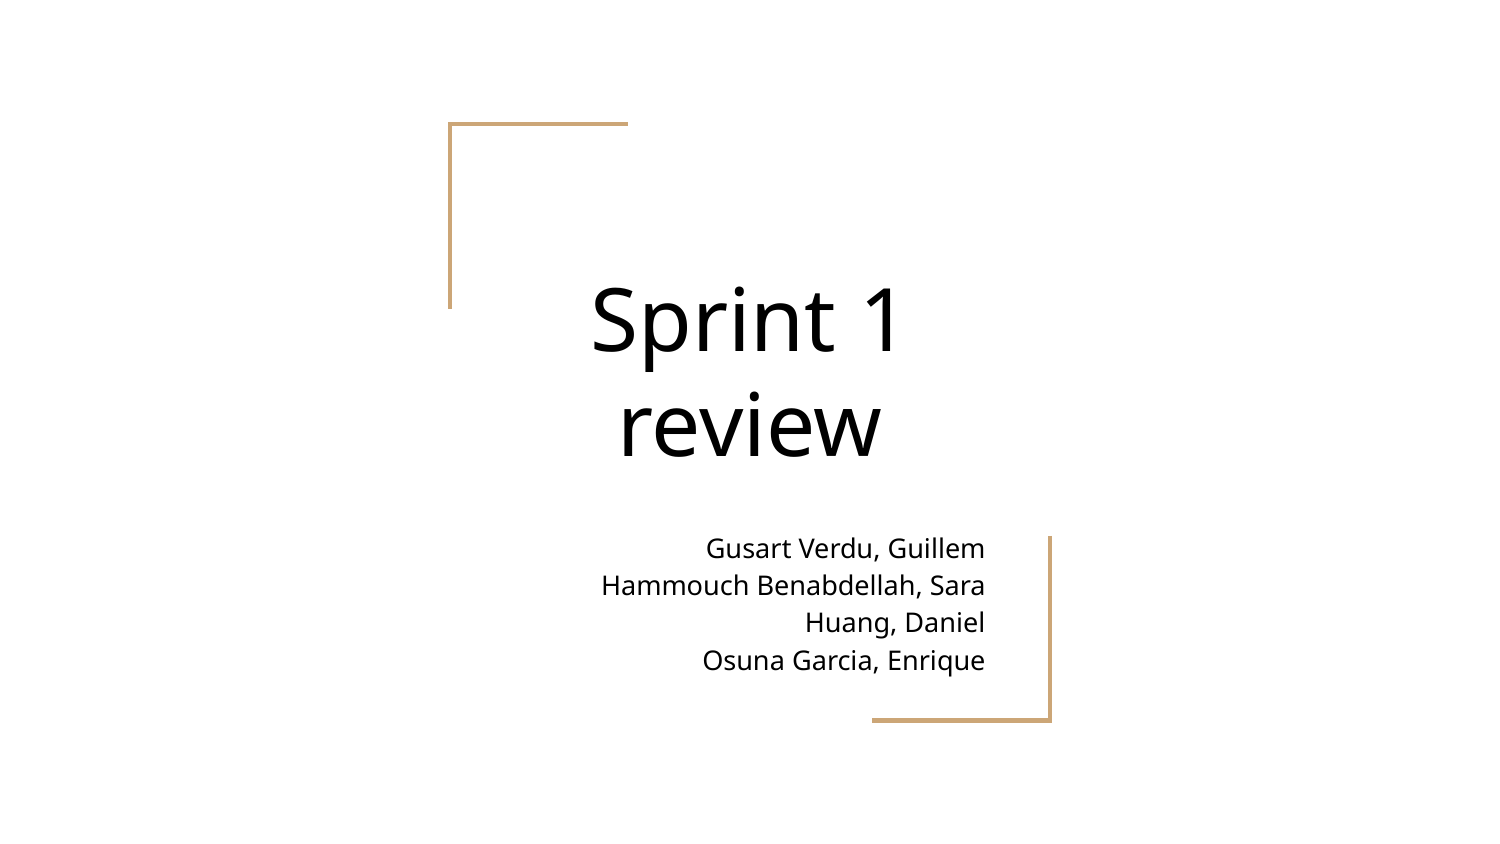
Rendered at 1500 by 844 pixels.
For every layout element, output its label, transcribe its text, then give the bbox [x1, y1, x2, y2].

title Sprint 1 review [499, 236, 1001, 490]
subtitle Gusart Verdu, Guillem Hammouch Benabdellah, Sara Huang, Daniel Osuna Garcia, Enrique [499, 511, 1001, 627]
